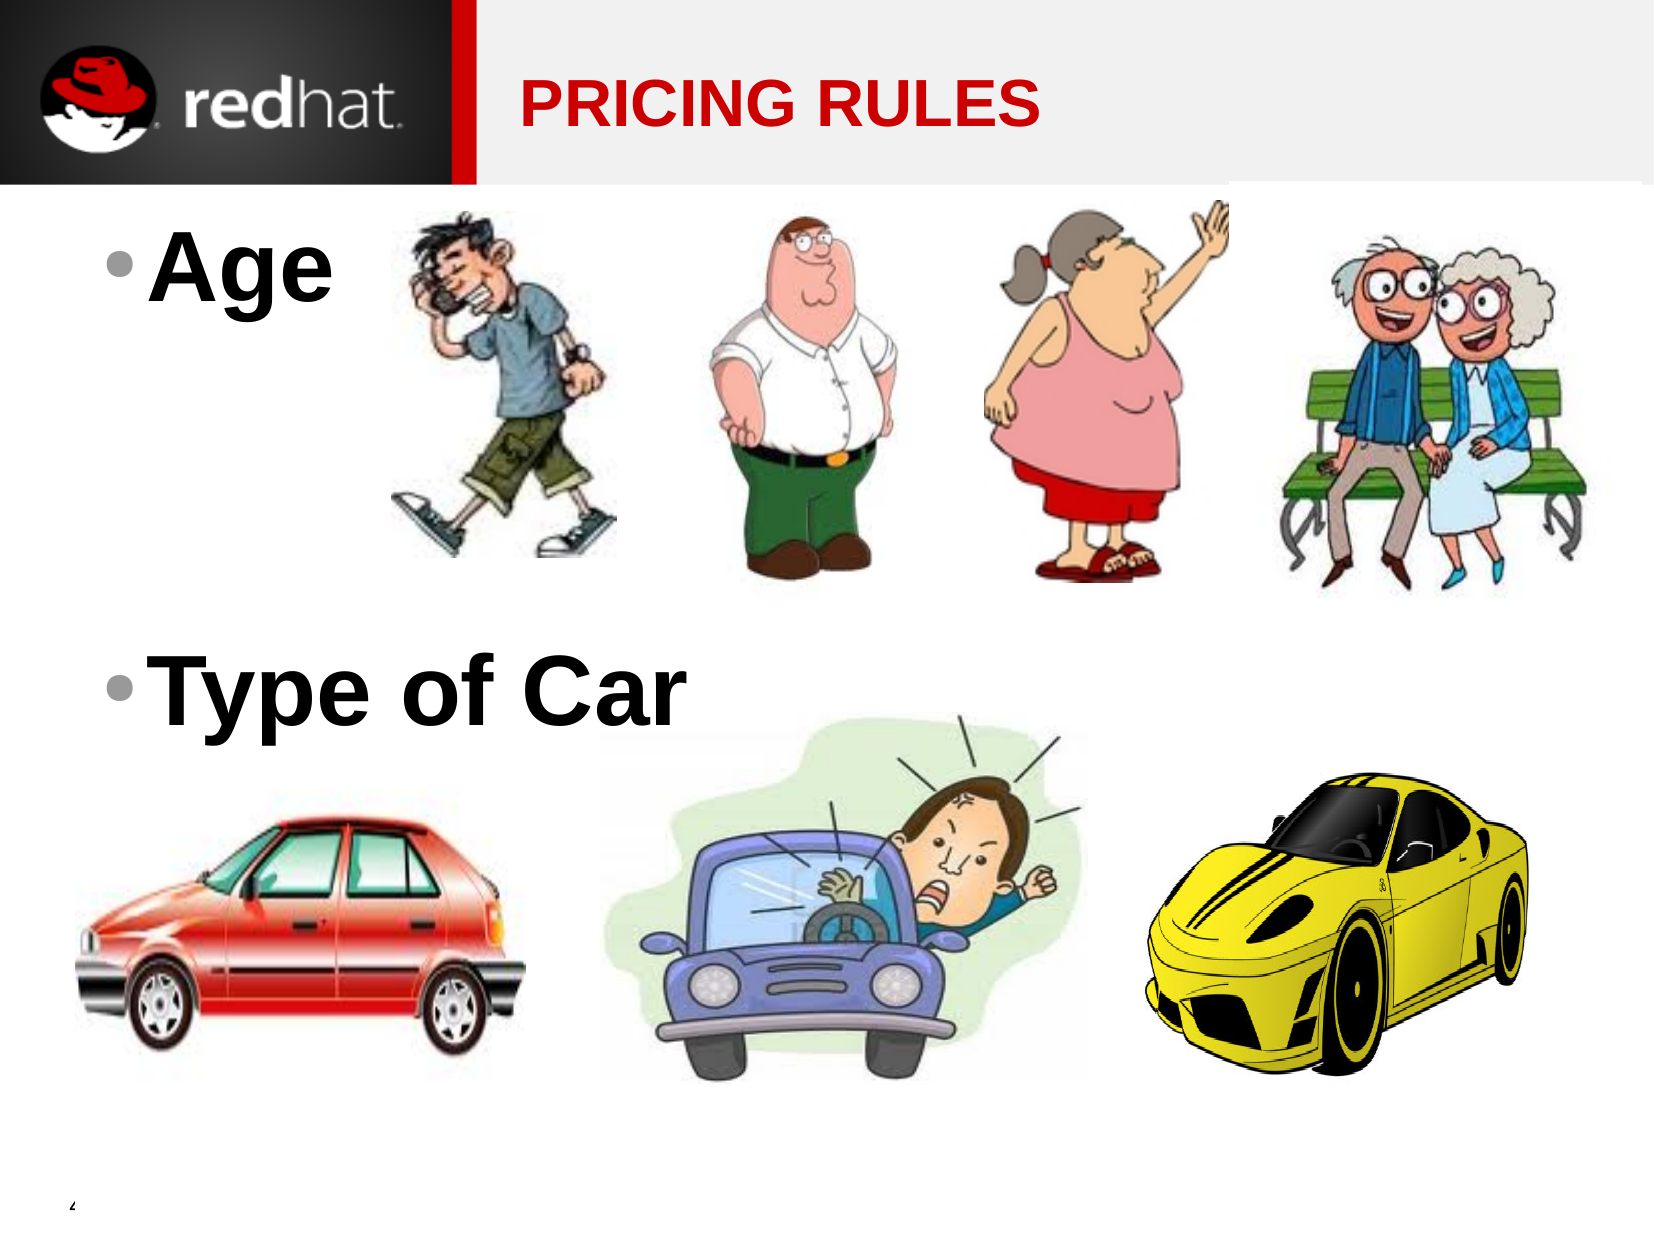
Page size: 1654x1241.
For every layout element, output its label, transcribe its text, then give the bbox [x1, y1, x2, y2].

picture [675, 187, 938, 601]
picture [391, 211, 617, 558]
title PRICING RULES [519, 65, 1520, 141]
picture [0, 0, 1654, 1108]
list Age Type of Car [86, 211, 1576, 1112]
picture [75, 599, 526, 1241]
